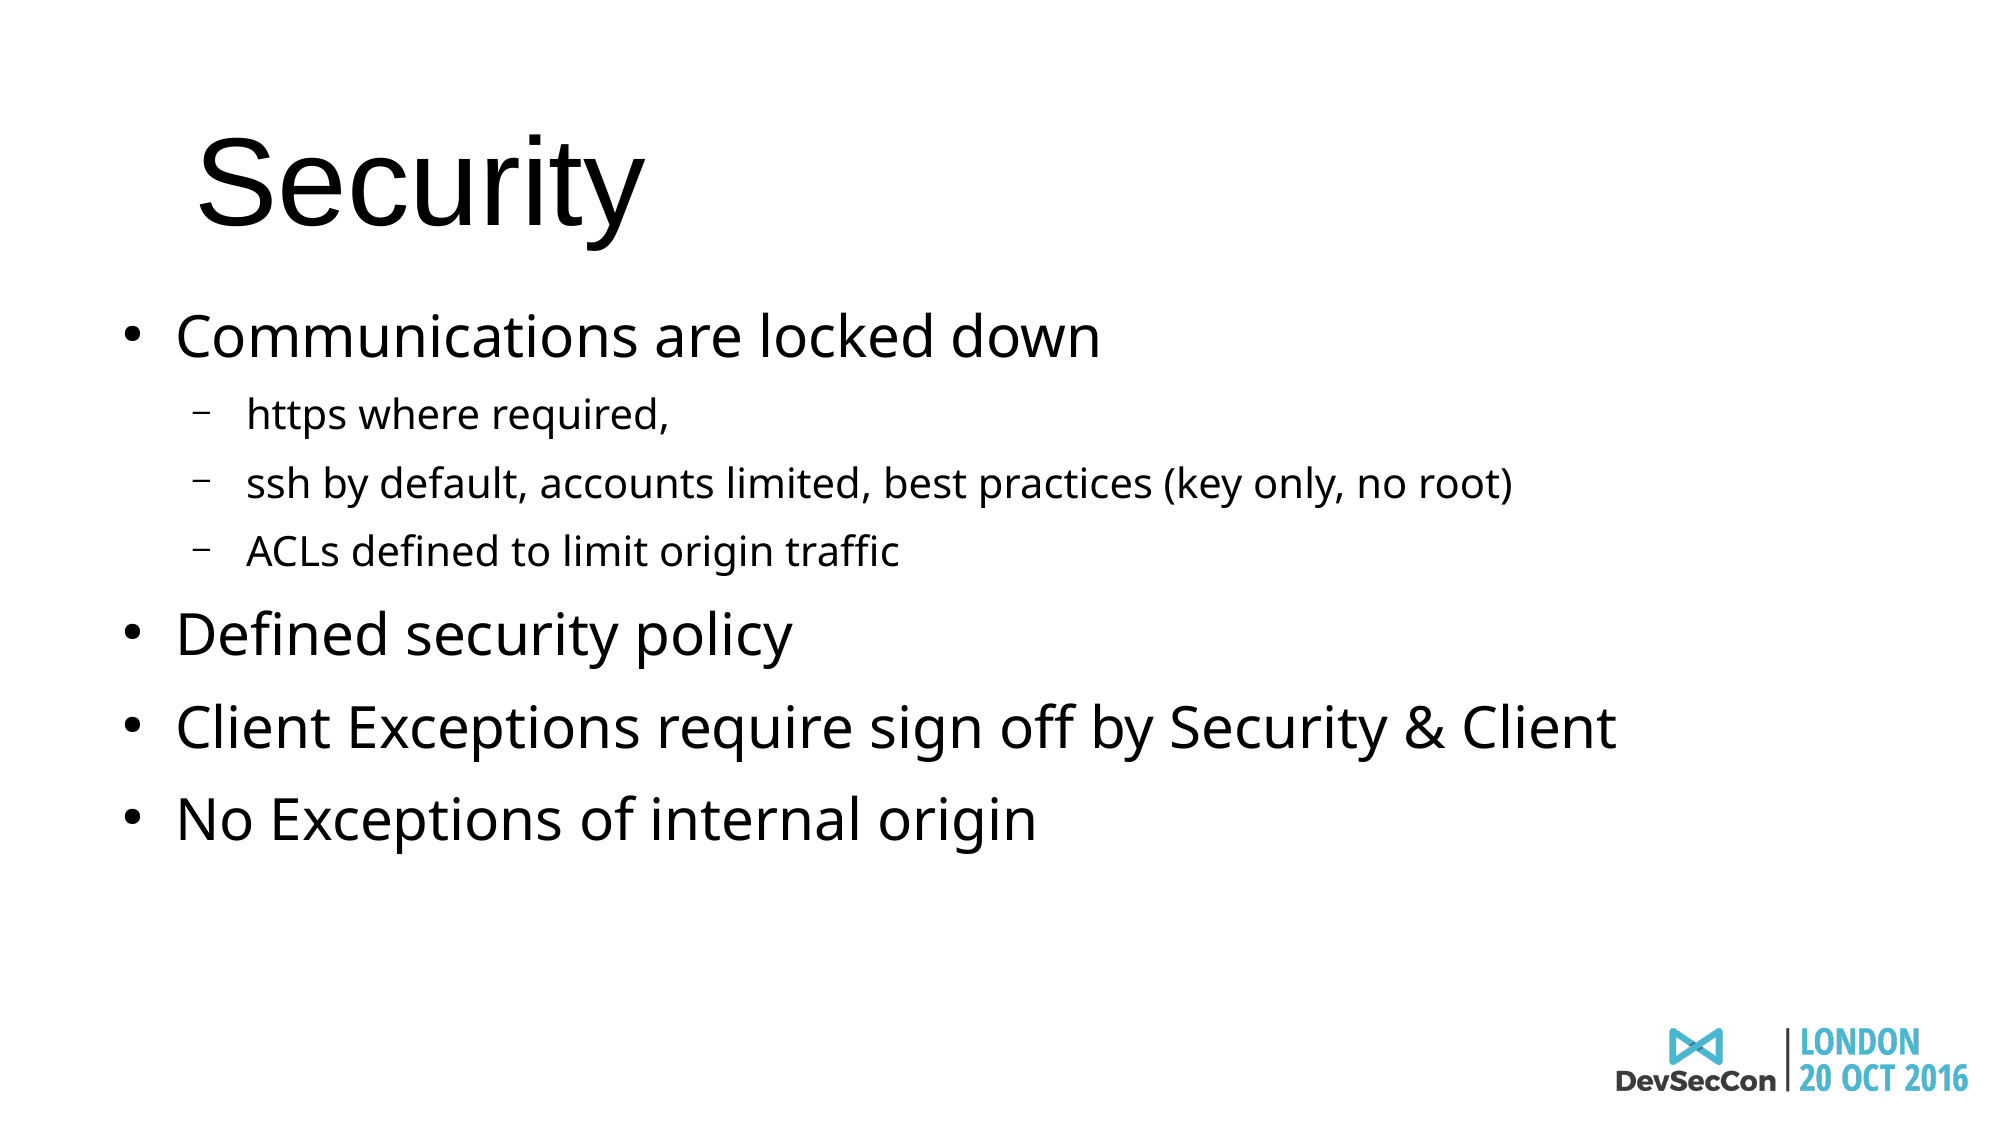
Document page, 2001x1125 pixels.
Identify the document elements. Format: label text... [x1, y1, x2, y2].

picture [1609, 1014, 1979, 1105]
list Communications are locked down https where required, ssh by default, accounts limited, best practices (key only, no root) ACLs defined to limit origin traffic Defined security policy Client Exceptions require sign off by Security & Client No Exceptions of internal origin [89, 299, 1910, 1014]
title [89, 59, 1910, 278]
text_box Security [180, 104, 662, 260]
